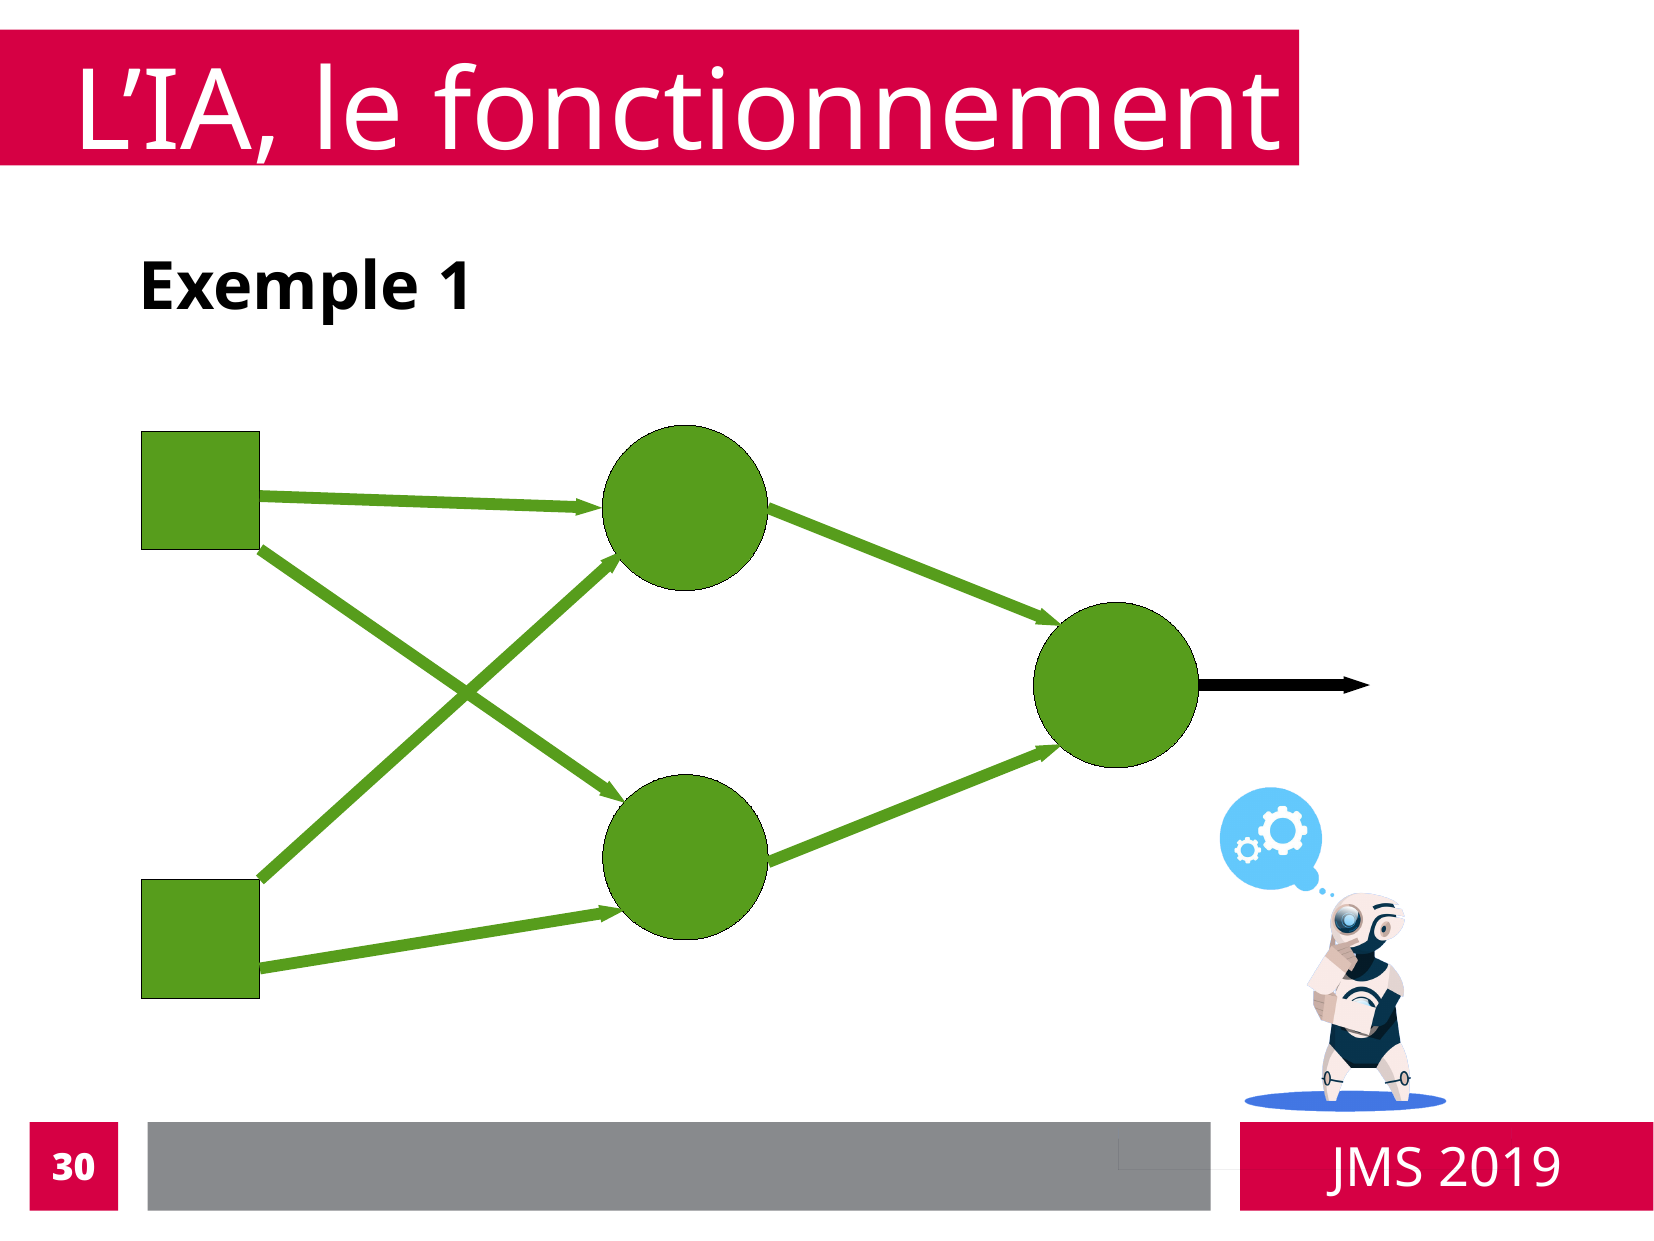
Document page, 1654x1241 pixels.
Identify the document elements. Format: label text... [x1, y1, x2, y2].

text_box [602, 425, 768, 591]
text_box [141, 431, 260, 550]
text_box [141, 879, 260, 999]
text_box [602, 774, 769, 940]
text_box Exemple 1 [0, 237, 615, 330]
text_box [1033, 602, 1199, 768]
title L’IA, le fonctionnement [0, 29, 1371, 178]
picture [1118, 744, 1512, 1170]
